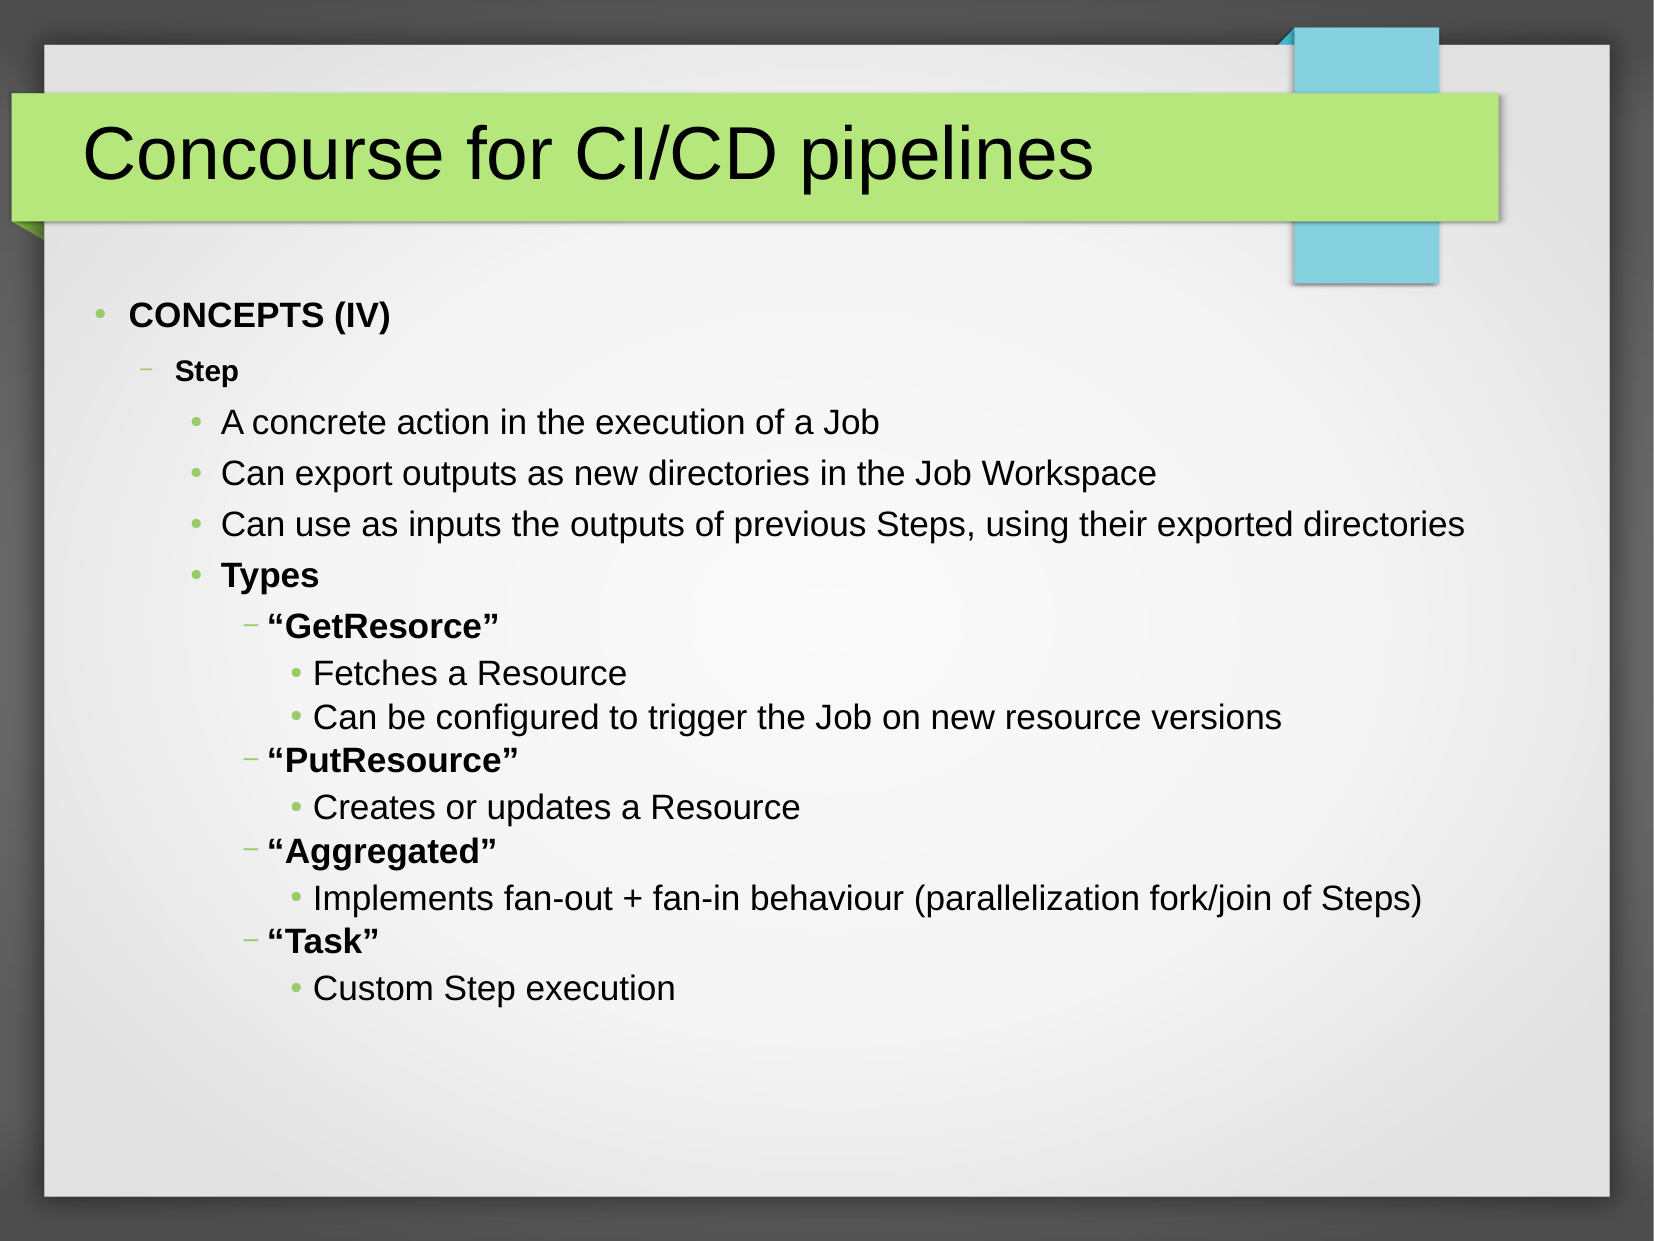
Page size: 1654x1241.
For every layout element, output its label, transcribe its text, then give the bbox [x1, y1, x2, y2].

title Concourse for CI/CD pipelines [82, 94, 1264, 213]
picture [0, 0, 1654, 1241]
list CONCEPTS (IV) Step A concrete action in the execution of a Job Can export outputs as new directories in the Job Workspace Can use as inputs the outputs of previous Steps, using their exported directories Types “GetResorce” Fetches a Resource Can be configured to trigger the Job on new resource versions “PutResource” Creates or updates a Resource “Aggregated” Implements fan-out + fan-in behaviour (parallelization fork/join of Steps) “Task” Custom Step execution [82, 295, 1571, 1015]
